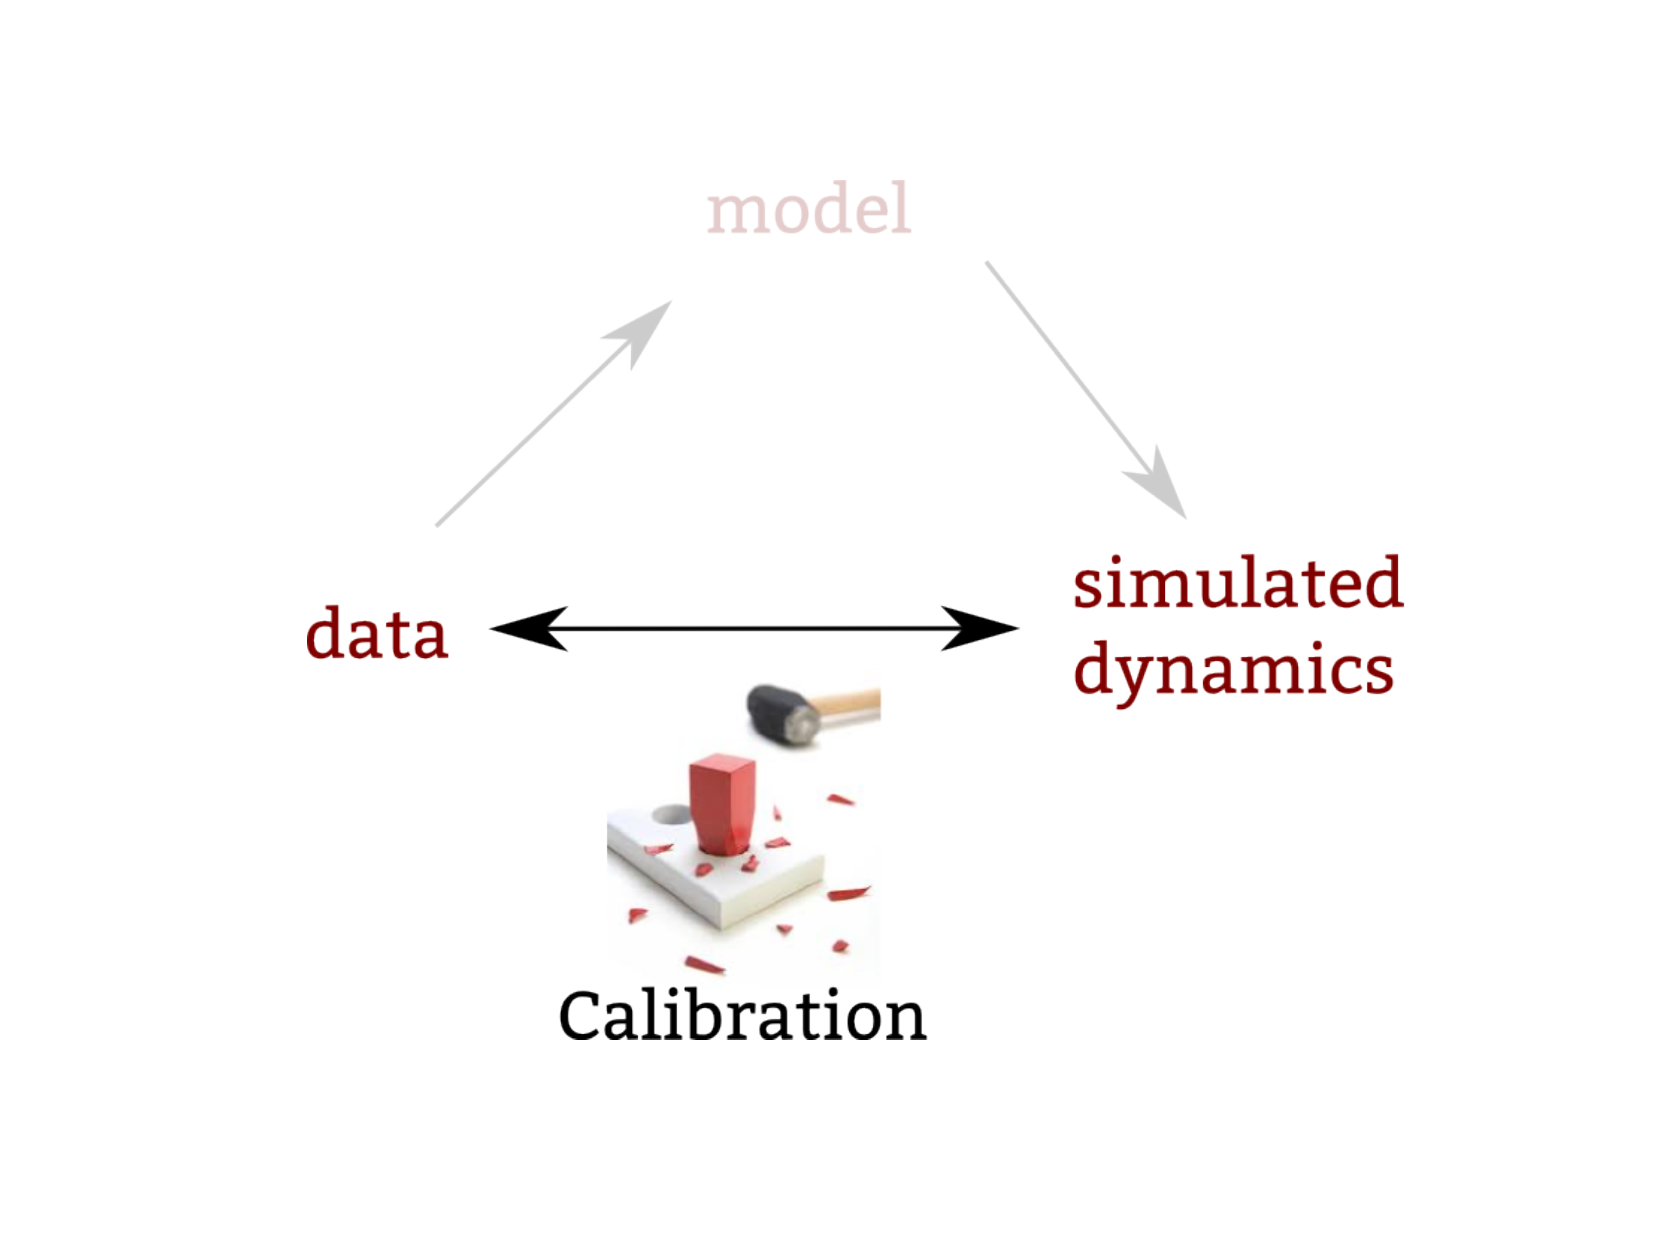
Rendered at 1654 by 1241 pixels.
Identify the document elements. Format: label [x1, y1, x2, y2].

picture [307, 180, 1406, 1040]
